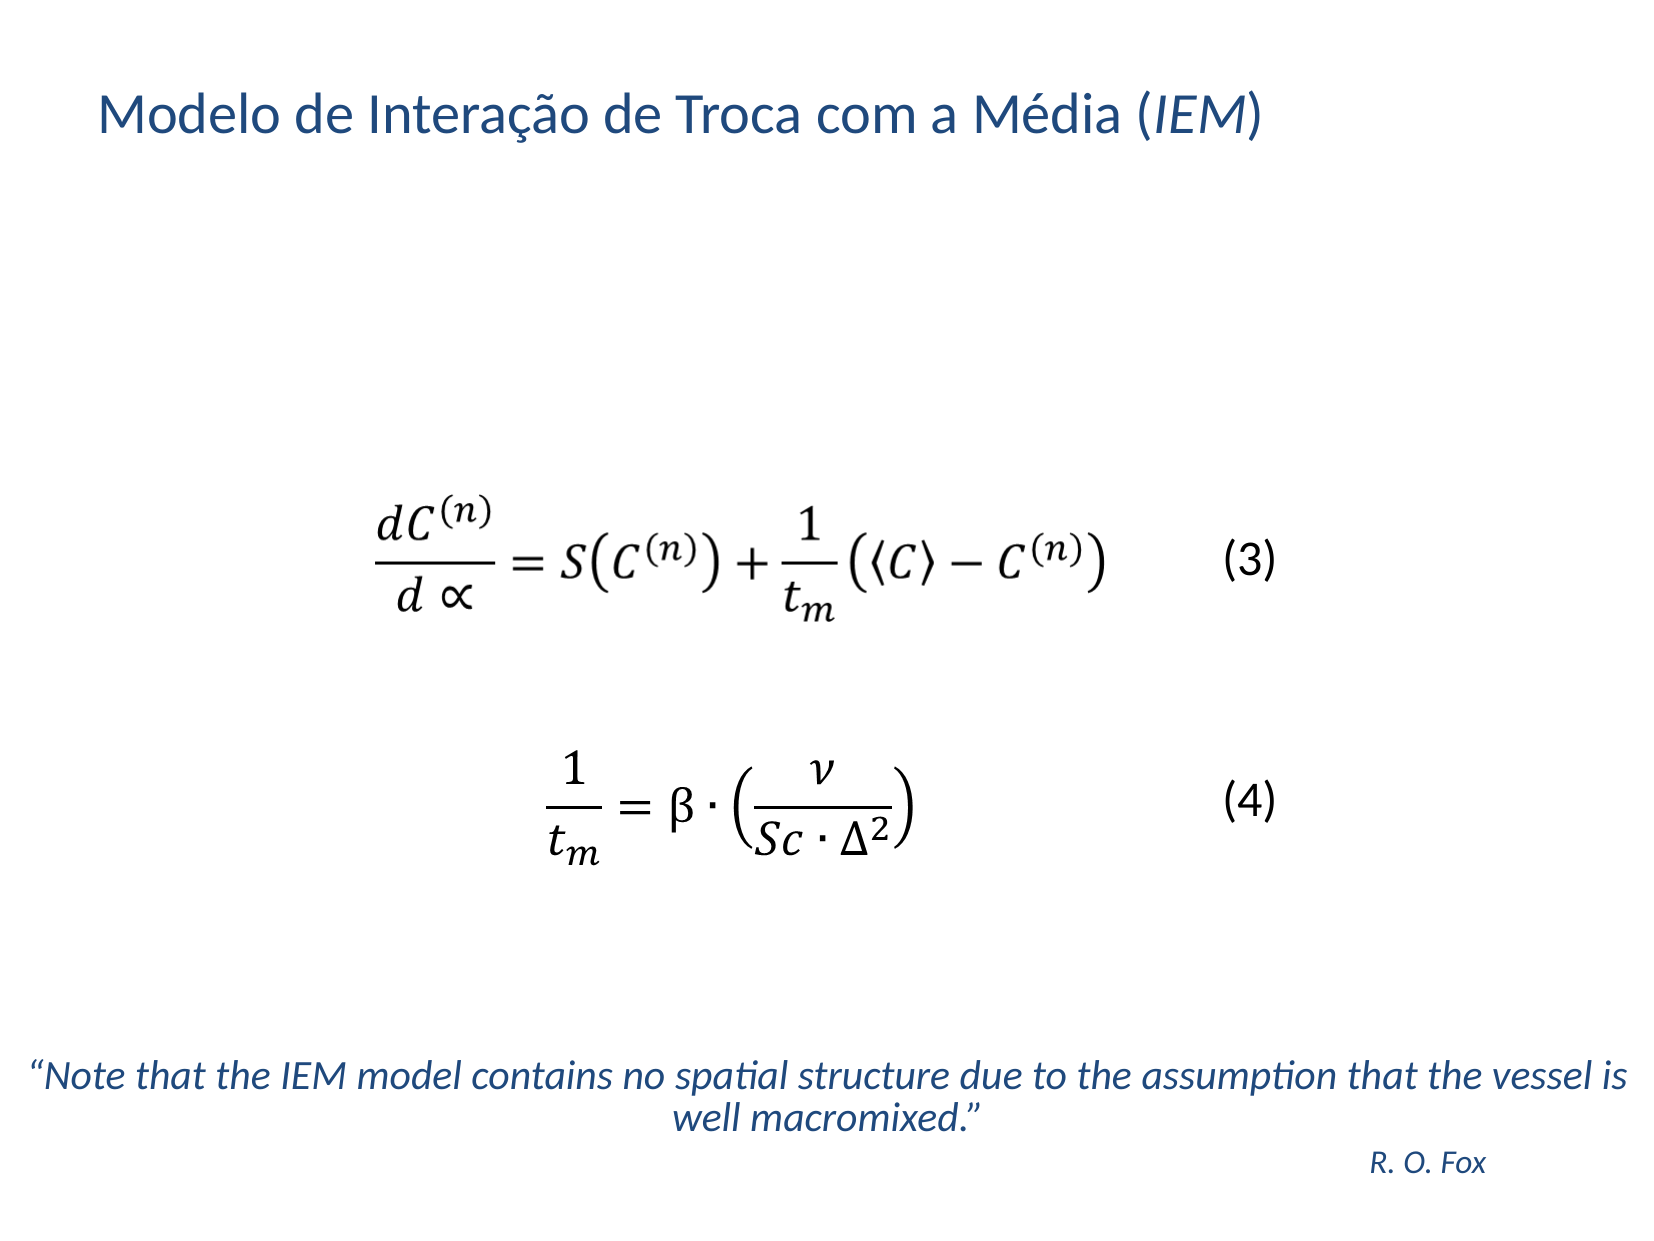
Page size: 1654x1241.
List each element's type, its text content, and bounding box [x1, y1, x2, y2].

text_box [522, 735, 941, 875]
text_box Modelo de Interação de Troca com a Média (IEM) [82, 82, 1531, 166]
text_box [349, 479, 1134, 632]
text_box (3) [1207, 517, 1293, 593]
text_box “Note that the IEM model contains no spatial structure due to the assumption that the vessel is well macromixed.” R. O. Fox [0, 1051, 1654, 1212]
text_box (4) [1207, 759, 1293, 834]
